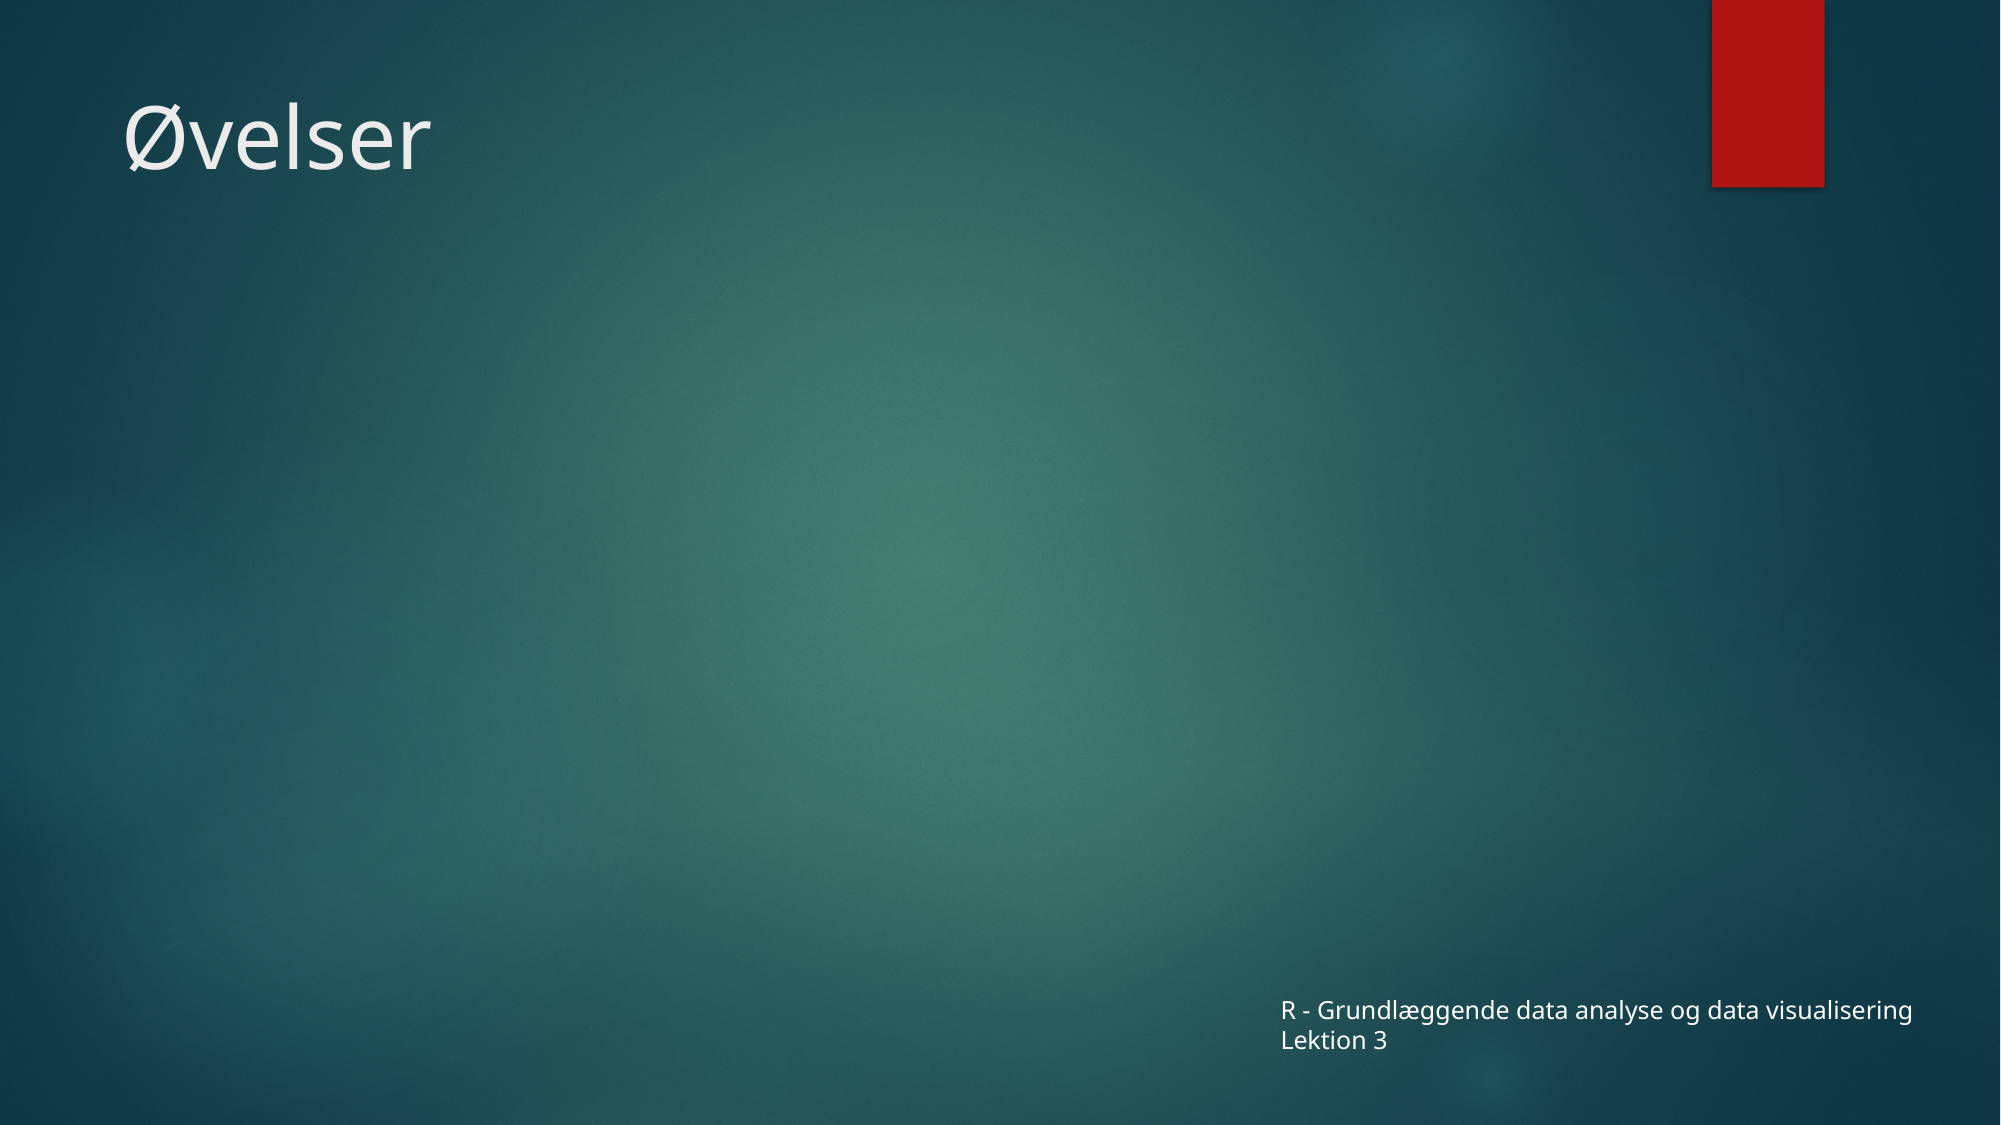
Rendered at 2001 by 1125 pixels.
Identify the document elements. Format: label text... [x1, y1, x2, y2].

picture [0, 0, 2001, 1125]
title Øvelser [106, 74, 1649, 304]
text_box R - Grundlæggende data analyse og data visualisering Lektion 3 [1265, 987, 1974, 1062]
